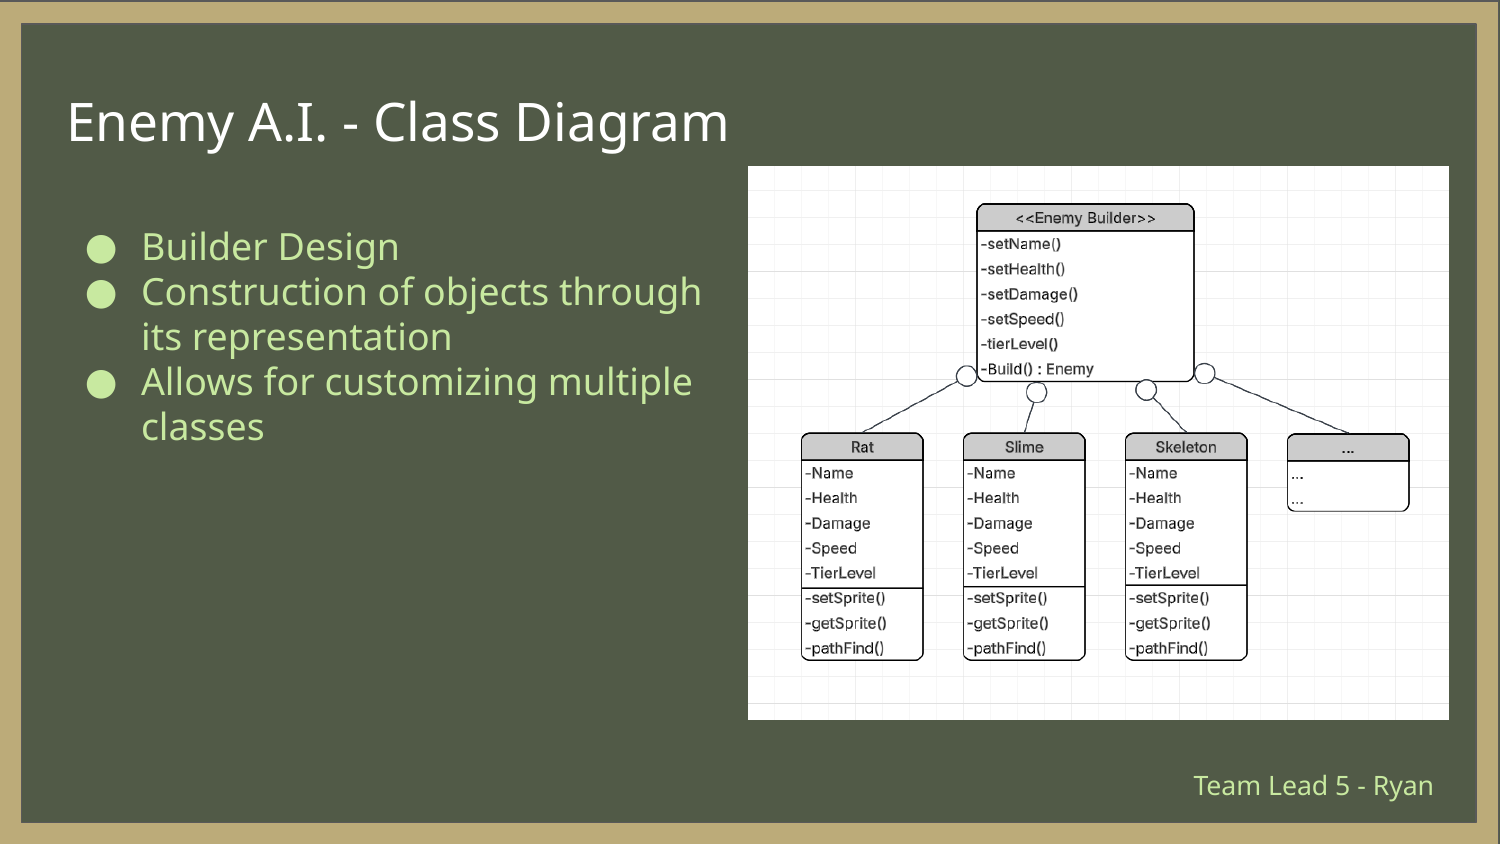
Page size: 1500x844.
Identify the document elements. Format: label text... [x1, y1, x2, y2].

list Team Lead 5 - Ryan [1069, 749, 1449, 817]
picture [748, 166, 1449, 720]
title Enemy A.I. - Class Diagram [51, 72, 1449, 167]
text_box Builder Design Construction of objects through its representation Allows for customizing multiple classes [51, 207, 758, 463]
